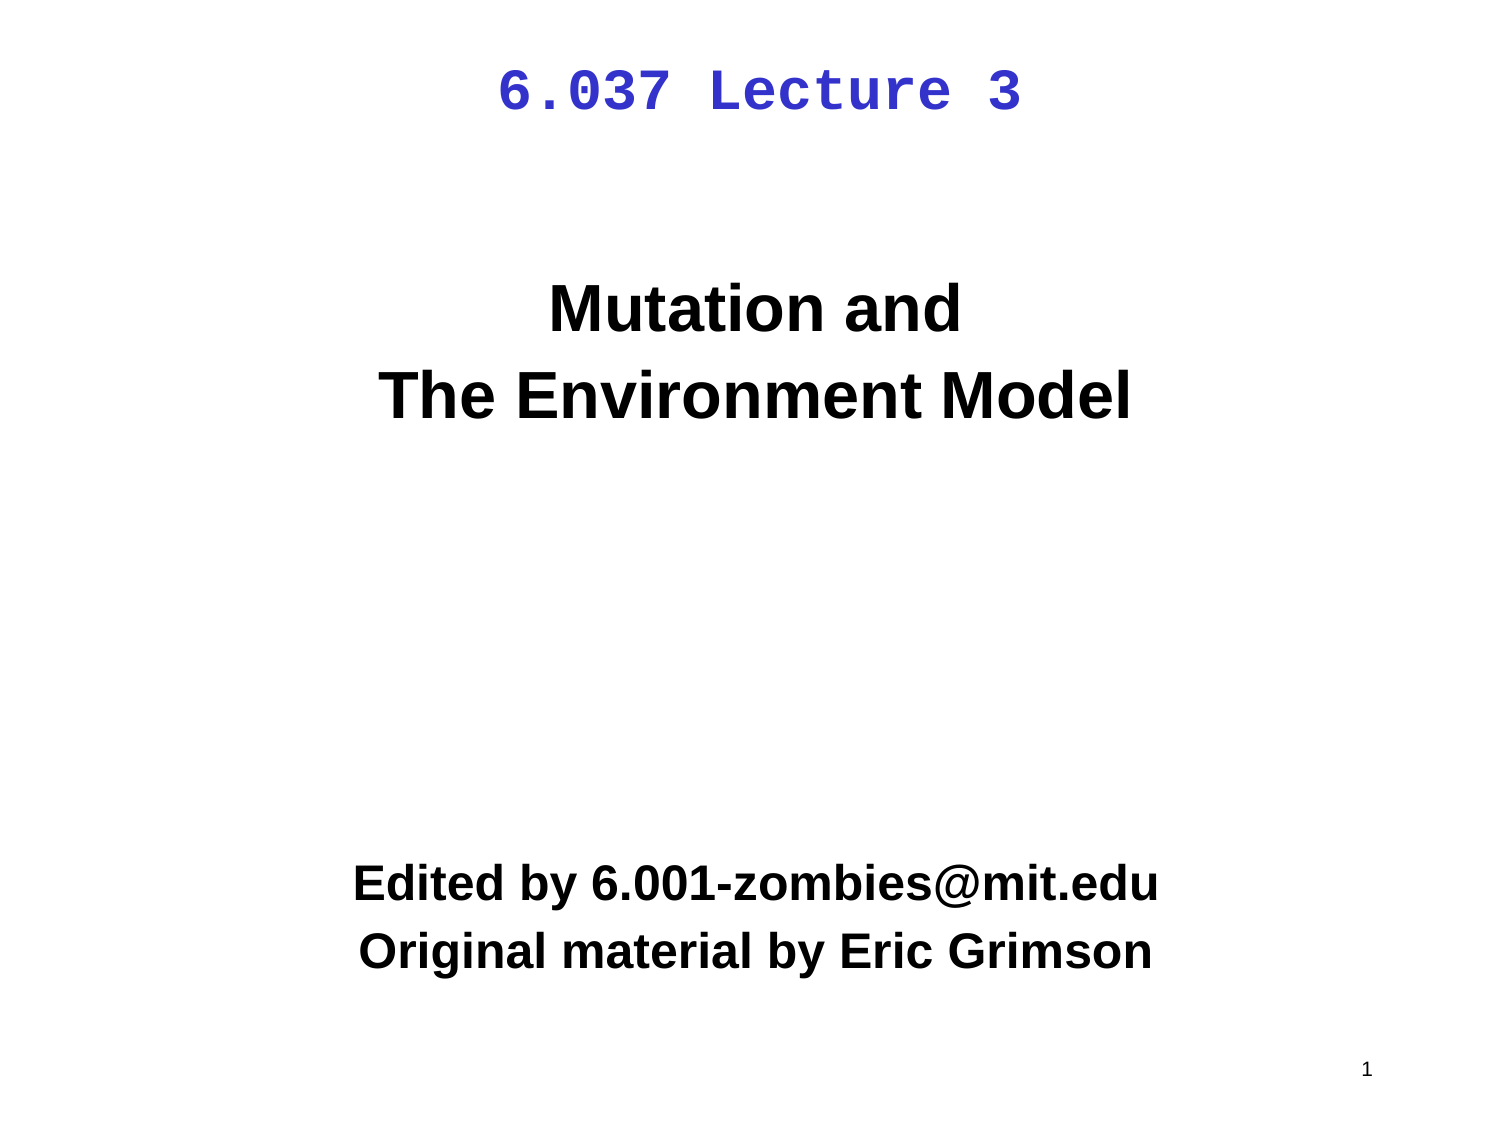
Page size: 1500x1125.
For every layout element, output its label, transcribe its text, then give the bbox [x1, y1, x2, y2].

title 6.037 Lecture 3 [37, 17, 1463, 171]
subtitle Mutation and The Environment Model Edited by 6.001-zombies@mit.edu Original material by Eric Grimson [62, 174, 1450, 988]
